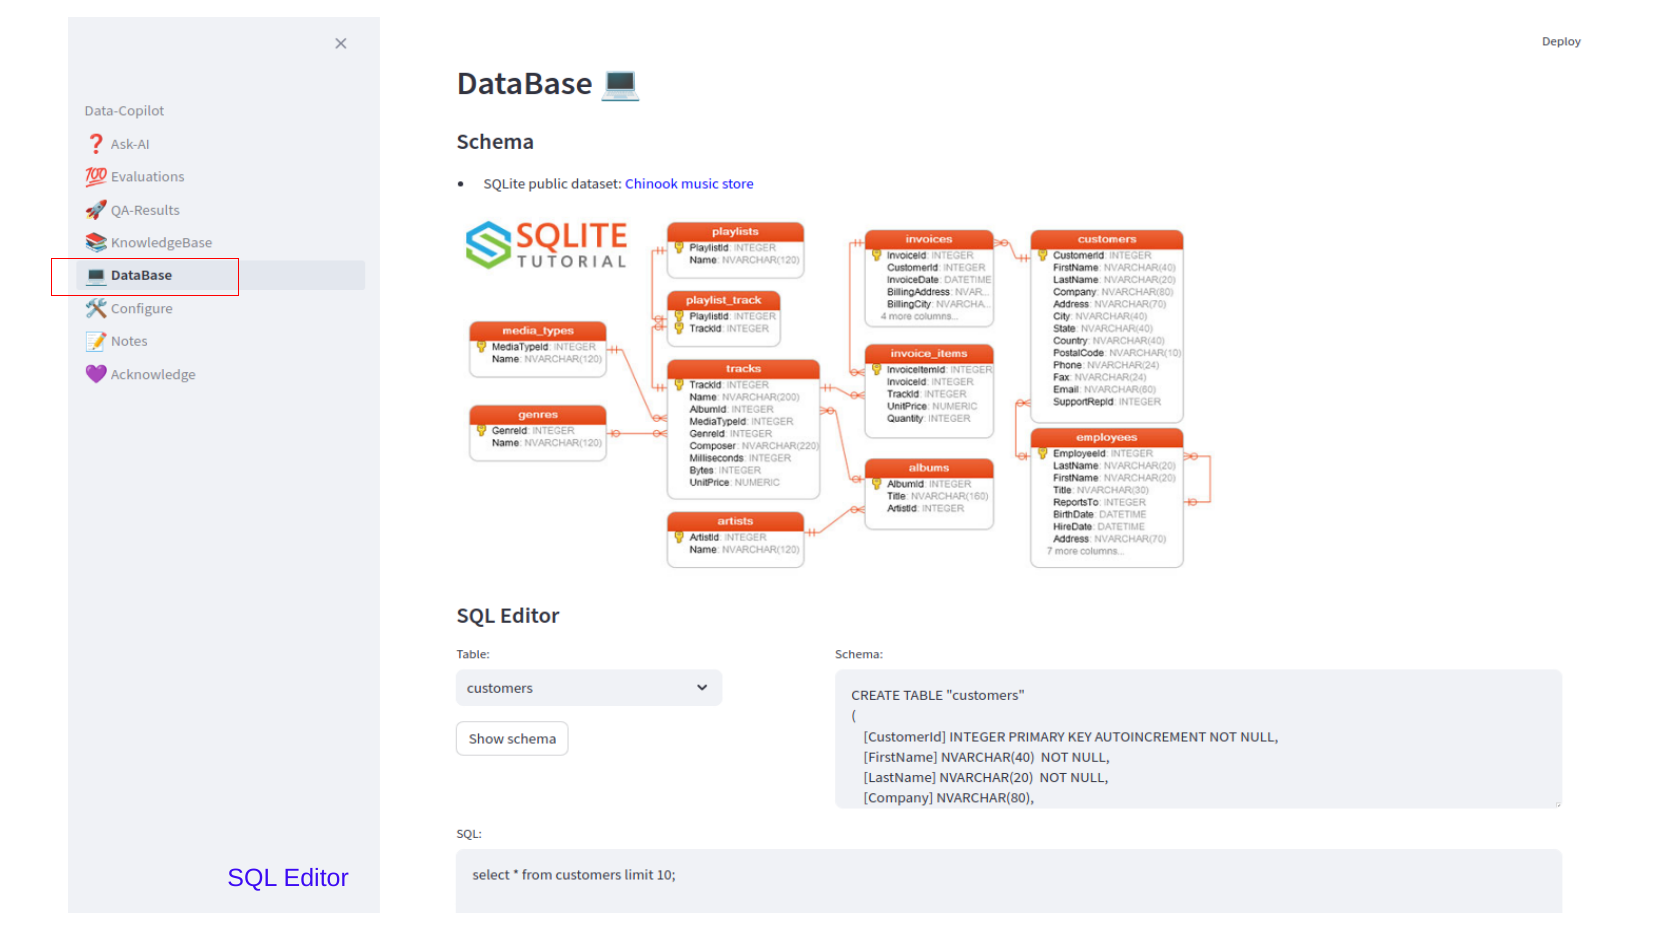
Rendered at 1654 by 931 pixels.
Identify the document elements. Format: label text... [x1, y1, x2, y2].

text_box [51, 258, 239, 296]
picture [68, 17, 1594, 913]
text_box SQL Editor [212, 856, 401, 900]
